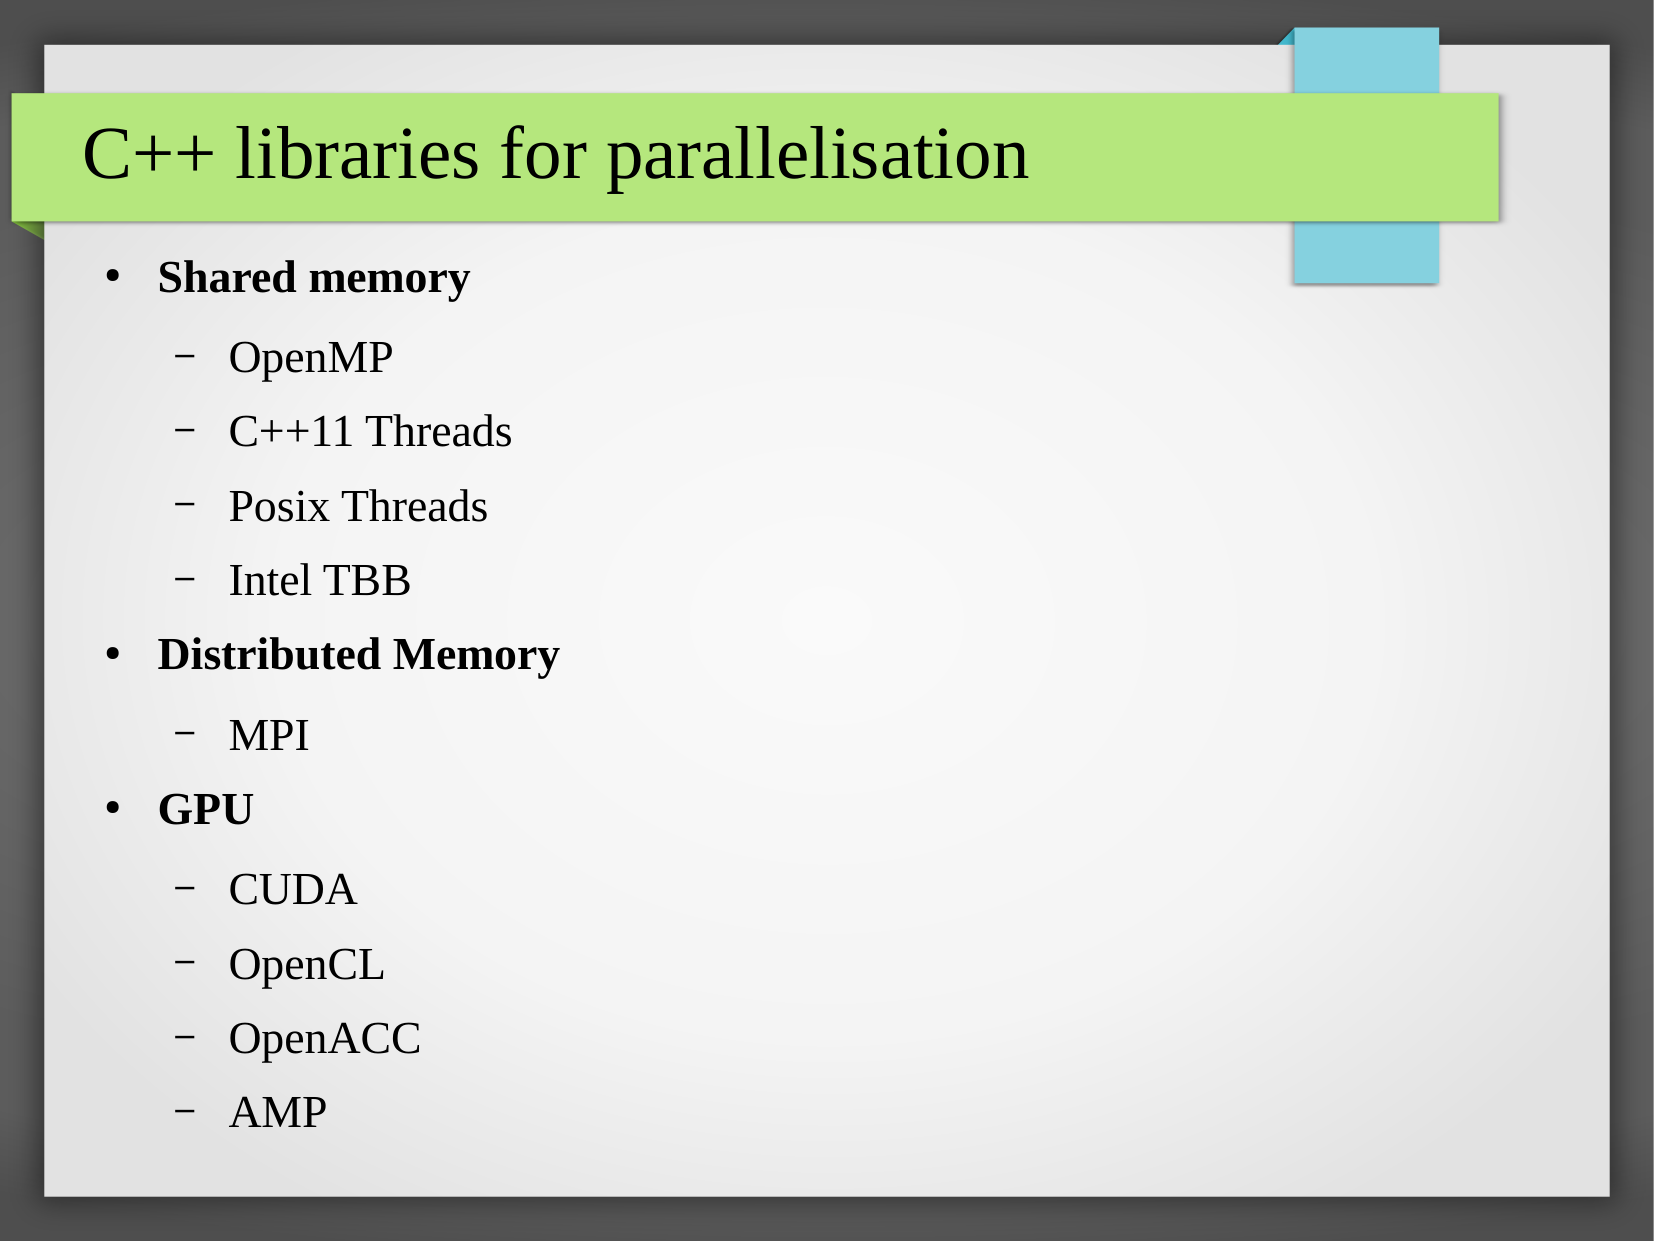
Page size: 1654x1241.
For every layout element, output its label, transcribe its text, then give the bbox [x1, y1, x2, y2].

picture [0, 0, 1654, 1241]
list Shared memory OpenMP C++11 Threads Posix Threads Intel TBB Distributed Memory MPI GPU CUDA OpenCL OpenACC AMP [86, 251, 1576, 1193]
title C++ libraries for parallelisation [82, 94, 1264, 213]
